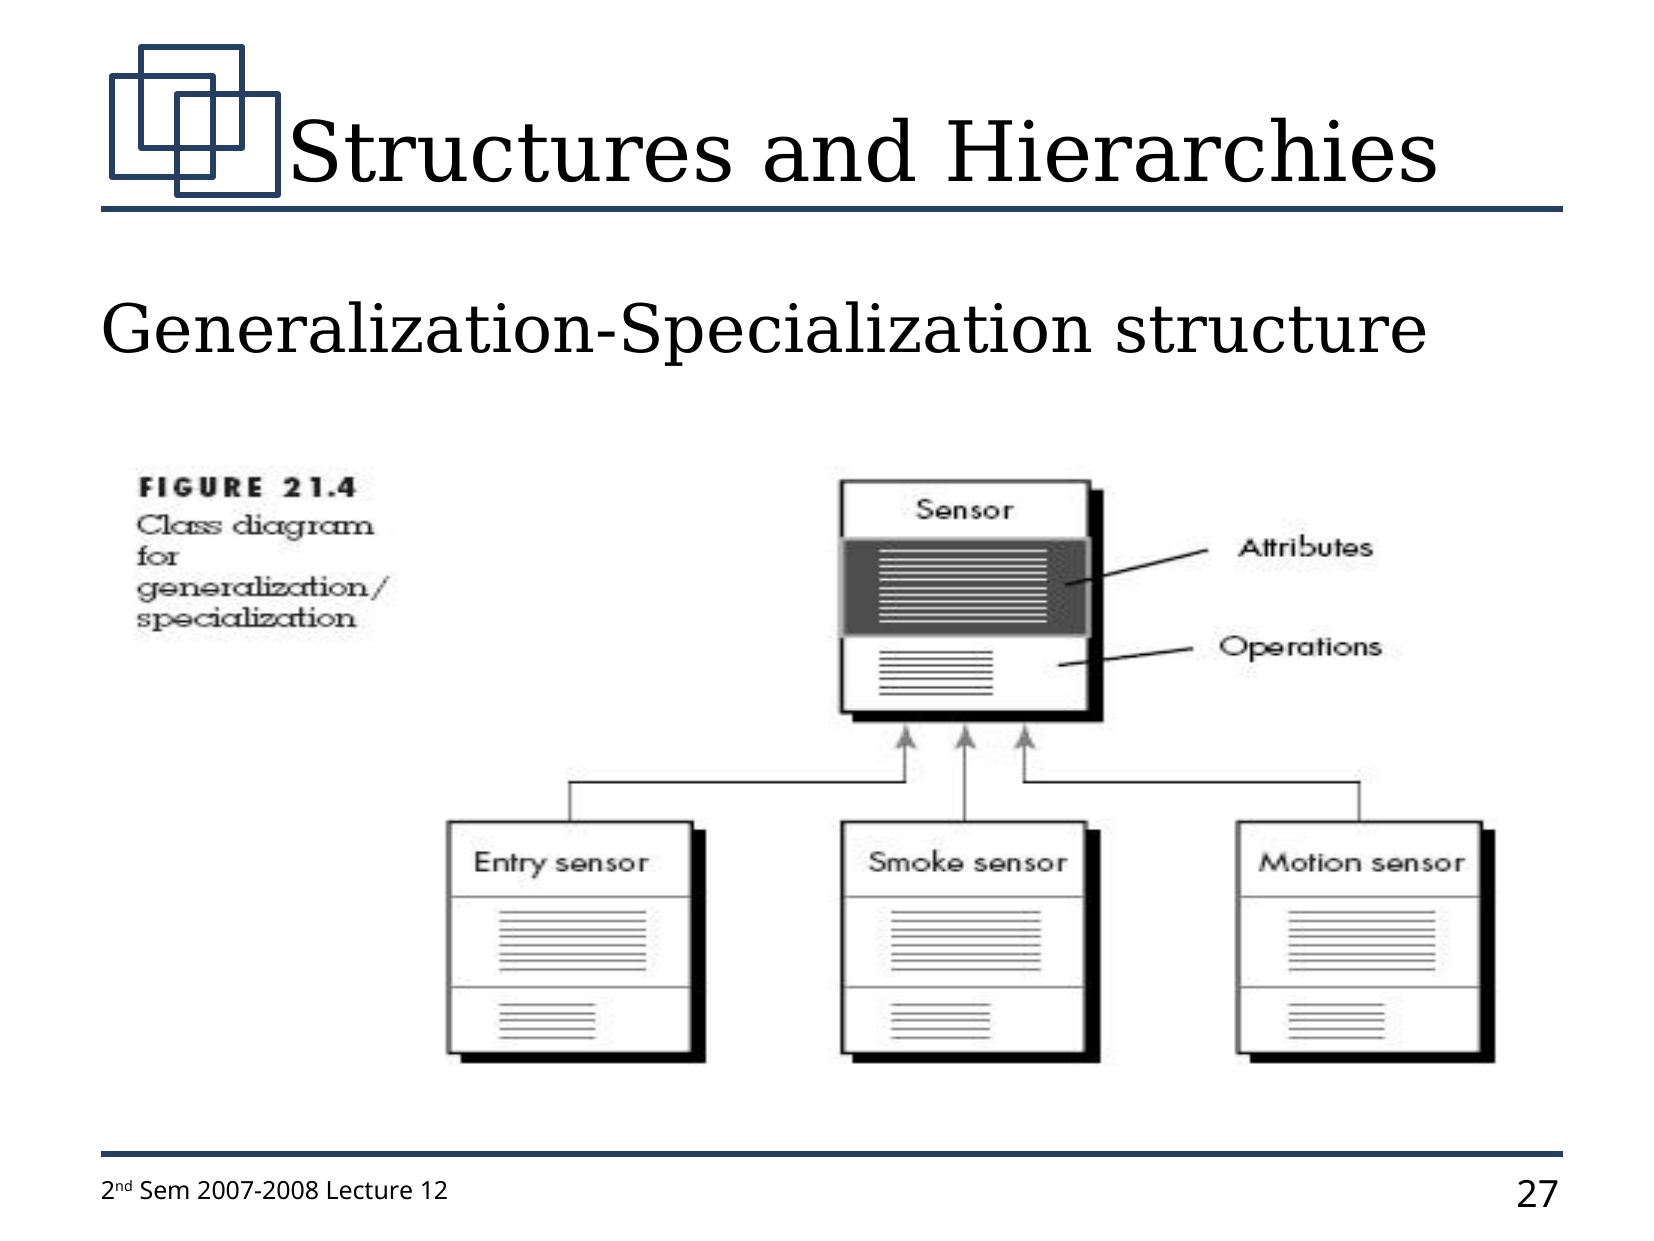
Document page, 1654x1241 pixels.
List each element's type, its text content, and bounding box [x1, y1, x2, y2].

picture [112, 449, 1538, 1088]
title Structures and Hierarchies [82, 49, 1571, 257]
list Generalization-Specialization structure [82, 290, 1571, 1109]
